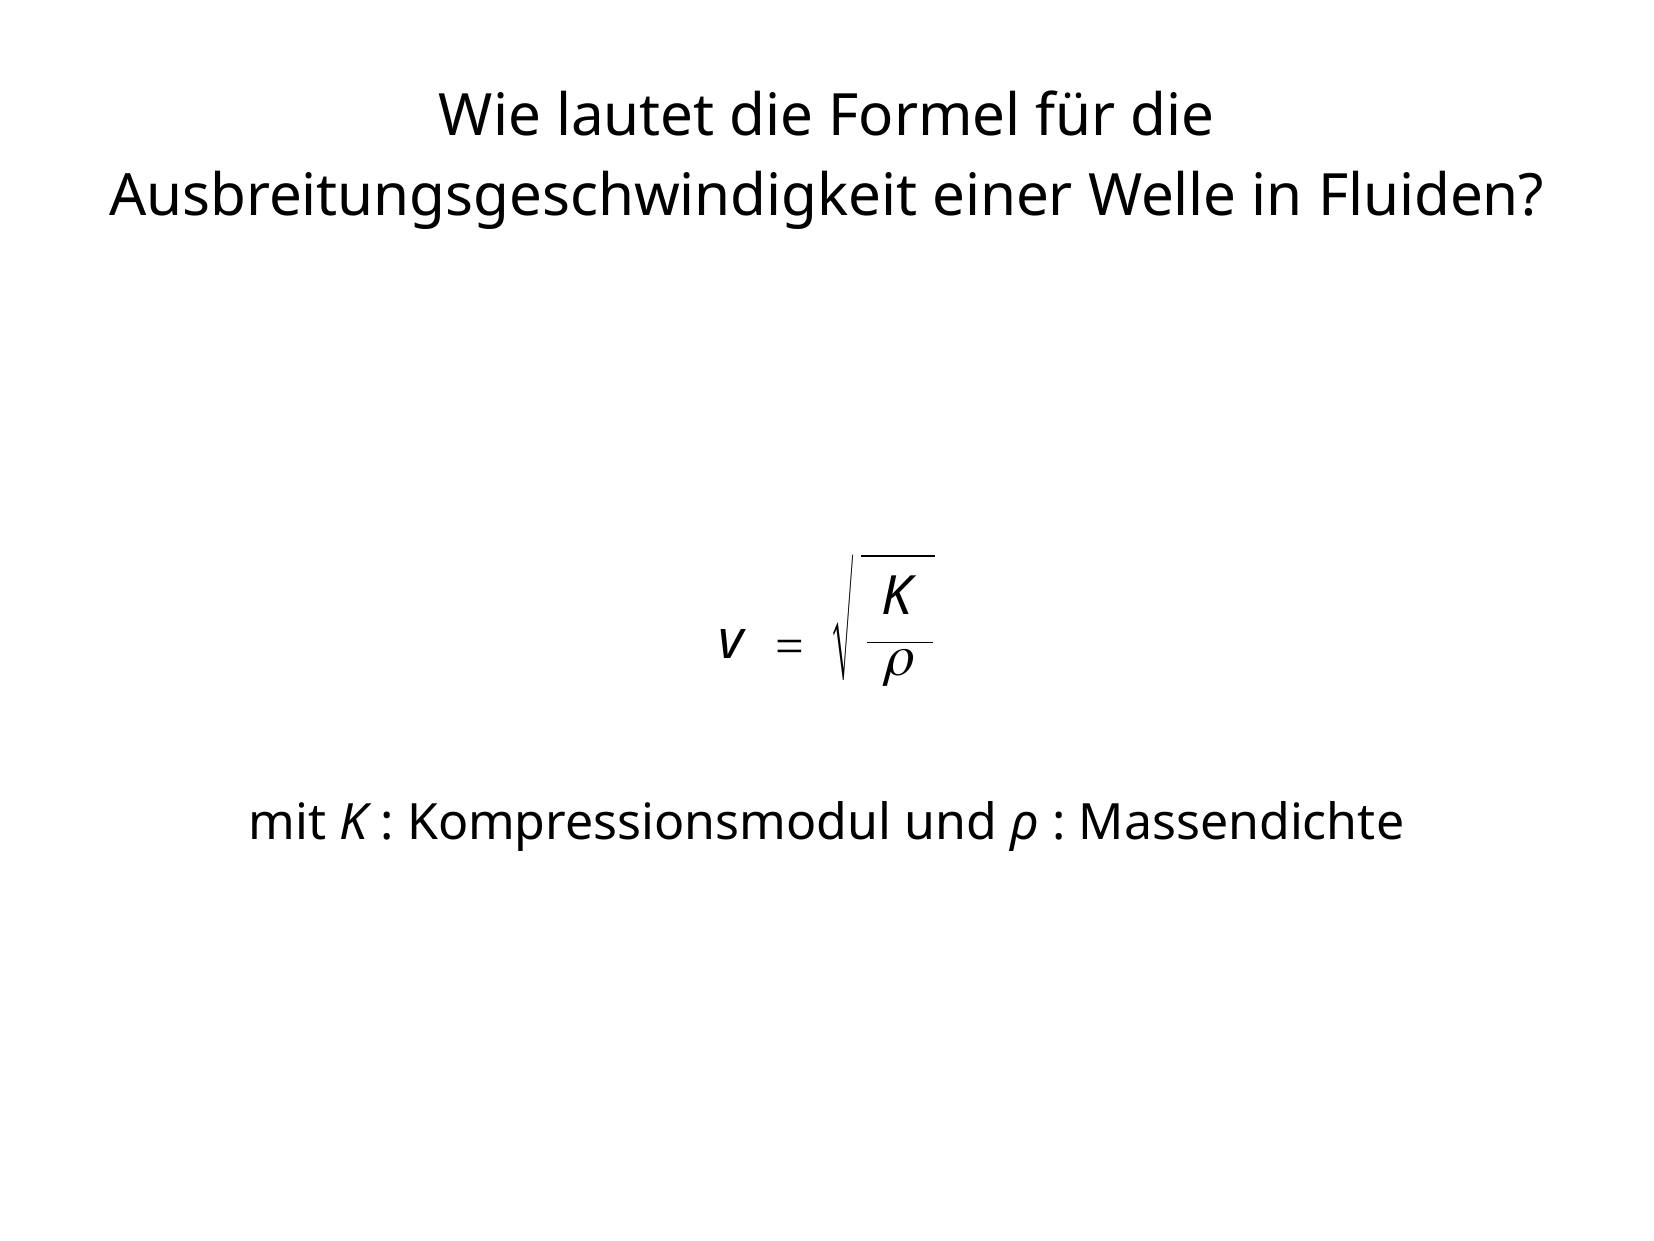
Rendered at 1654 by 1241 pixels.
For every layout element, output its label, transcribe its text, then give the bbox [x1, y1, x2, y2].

title Wie lautet die Formel für die Ausbreitungsgeschwindigkeit einer Welle in Fluiden? [82, 49, 1571, 257]
subtitle mit K : Kompressionsmodul und ρ : Massendichte [82, 290, 1571, 1010]
chart [712, 551, 941, 689]
